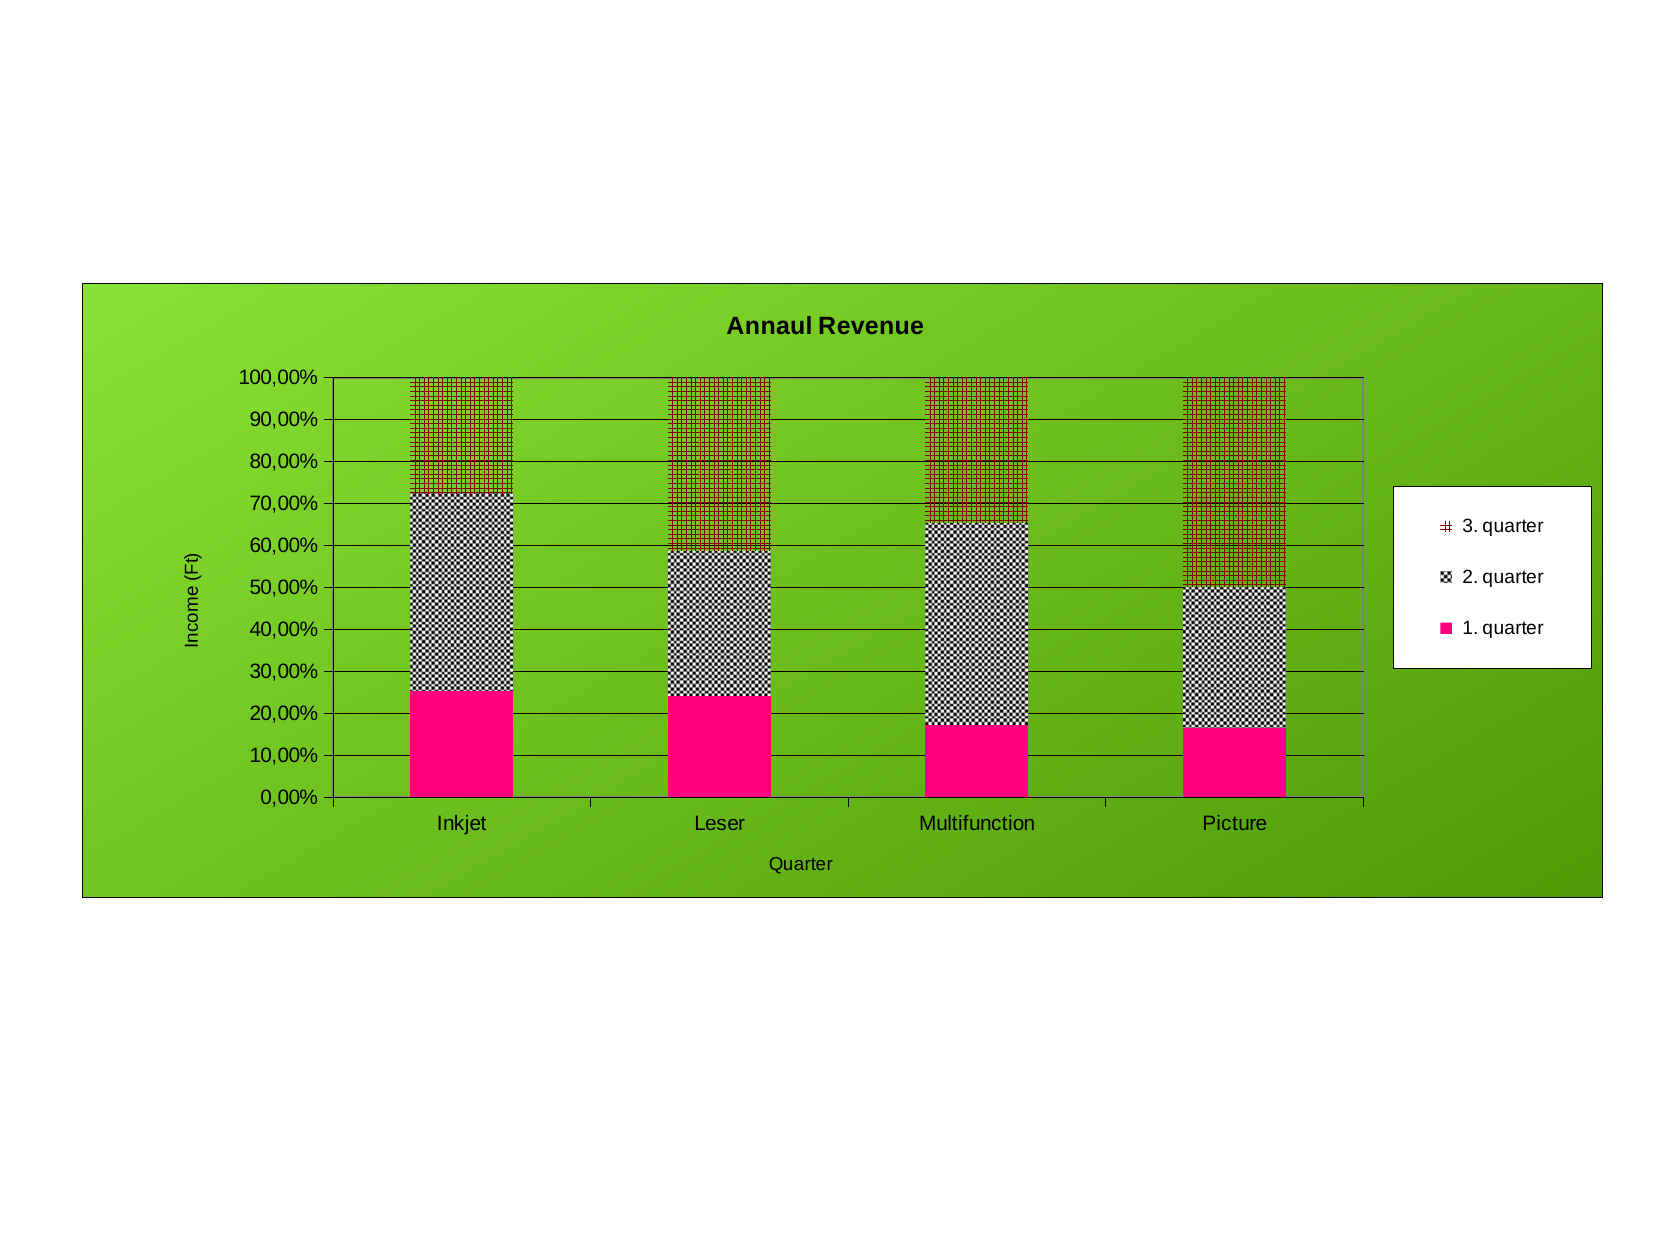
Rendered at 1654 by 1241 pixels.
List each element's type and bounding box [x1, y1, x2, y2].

chart [82, 283, 1603, 898]
